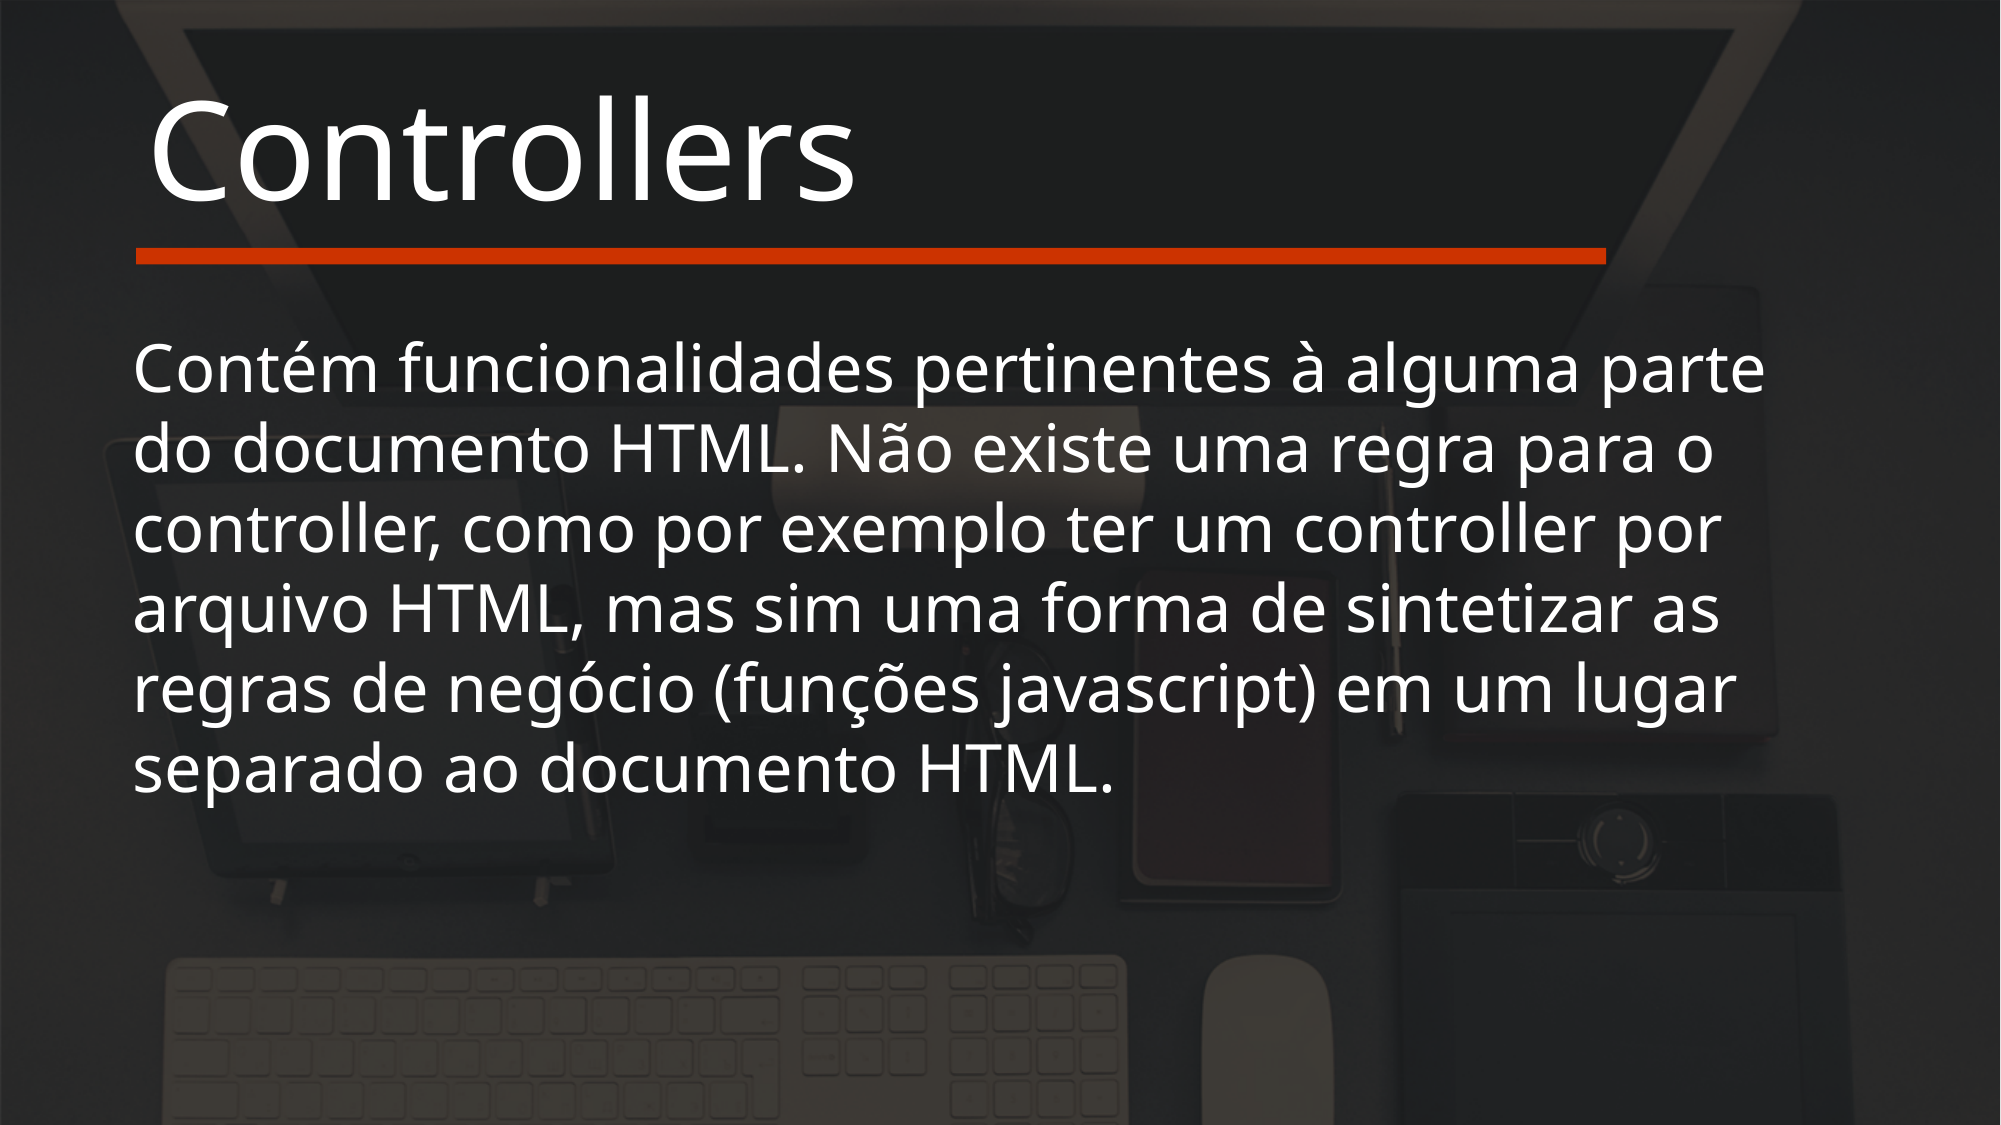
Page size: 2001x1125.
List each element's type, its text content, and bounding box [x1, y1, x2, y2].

text_box Controllers [132, 47, 1323, 265]
text_box Contém funcionalidades pertinentes à alguma parte do documento HTML. Não existe uma regra para o controller, como por exemplo ter um controller por arquivo HTML, mas sim uma forma de sintetizar as regras de negócio (funções javascript) em um lugar separado ao documento HTML. [118, 318, 1836, 775]
text_box [136, 247, 1607, 265]
picture [0, 0, 2001, 1125]
